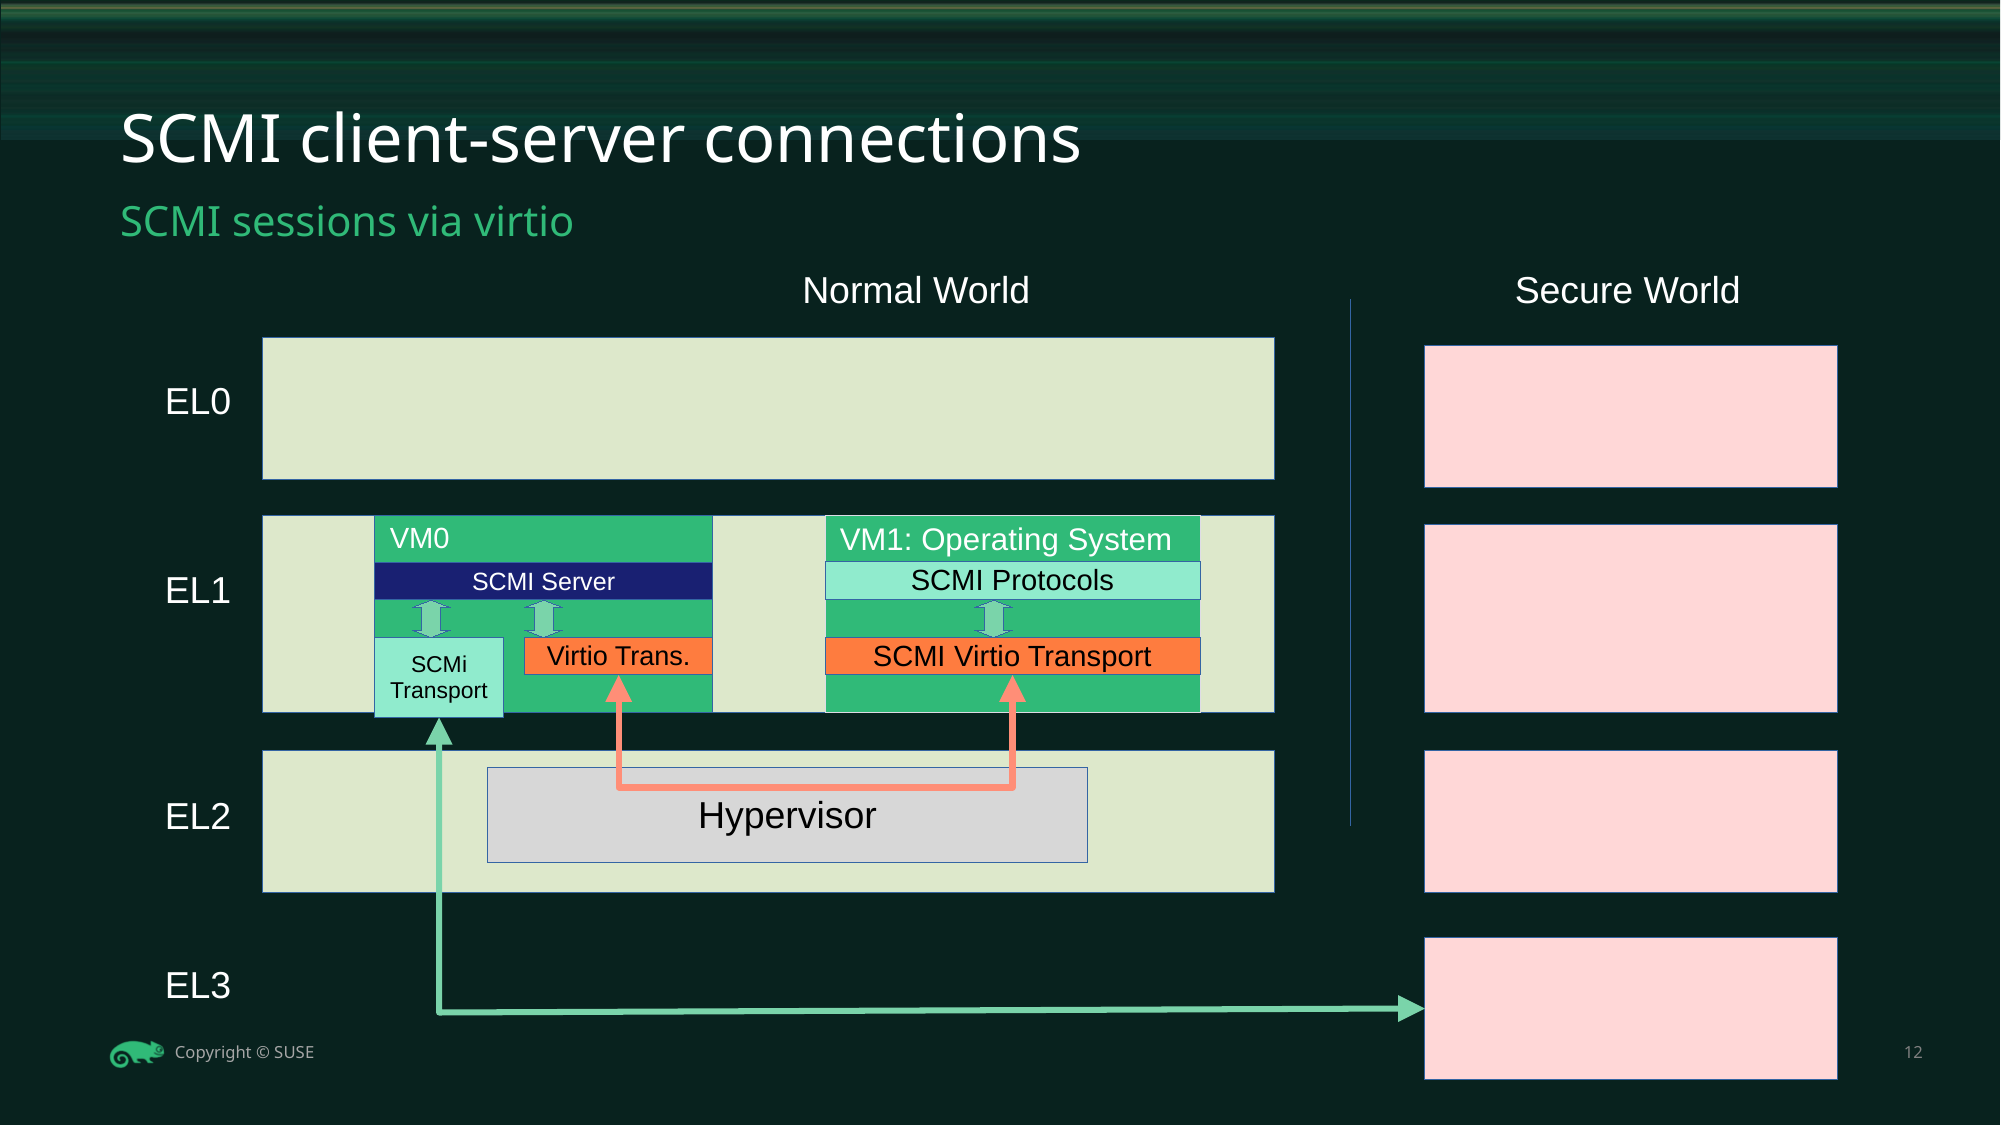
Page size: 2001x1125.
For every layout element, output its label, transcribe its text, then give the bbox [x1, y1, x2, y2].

text_box VM1: Operating System [825, 515, 1238, 600]
text_box EL0 [150, 372, 263, 430]
text_box EL1 [150, 562, 263, 620]
text_box [622, 750, 1009, 767]
text_box EL2 [150, 787, 263, 845]
text_box SCMI Protocols [825, 561, 1201, 600]
picture [99, 1031, 175, 1074]
text_box [1424, 345, 1838, 488]
list SCMI sessions via virtio [120, 189, 1880, 300]
text_box [262, 515, 1275, 713]
text_box VM0 [375, 515, 488, 562]
text_box SCMI Server [374, 562, 713, 600]
text_box Normal World [787, 262, 1163, 320]
title SCMI client-server connections [120, 103, 1880, 179]
text_box Hypervisor [487, 767, 1088, 863]
text_box Virtio Trans. [524, 637, 713, 675]
text_box [1424, 750, 1838, 893]
text_box EL3 [150, 957, 263, 1015]
text_box Secure World [1500, 262, 1876, 320]
text_box [1424, 524, 1838, 713]
text_box [1424, 937, 1838, 1080]
text_box Hypervisor [622, 767, 1009, 784]
text_box SCMI Virtio Transport [825, 637, 1201, 675]
text_box [262, 750, 436, 893]
text_box SCMi Transport [374, 637, 504, 718]
text_box [443, 750, 1275, 893]
text_box [262, 337, 1275, 480]
picture [1, 0, 2001, 140]
